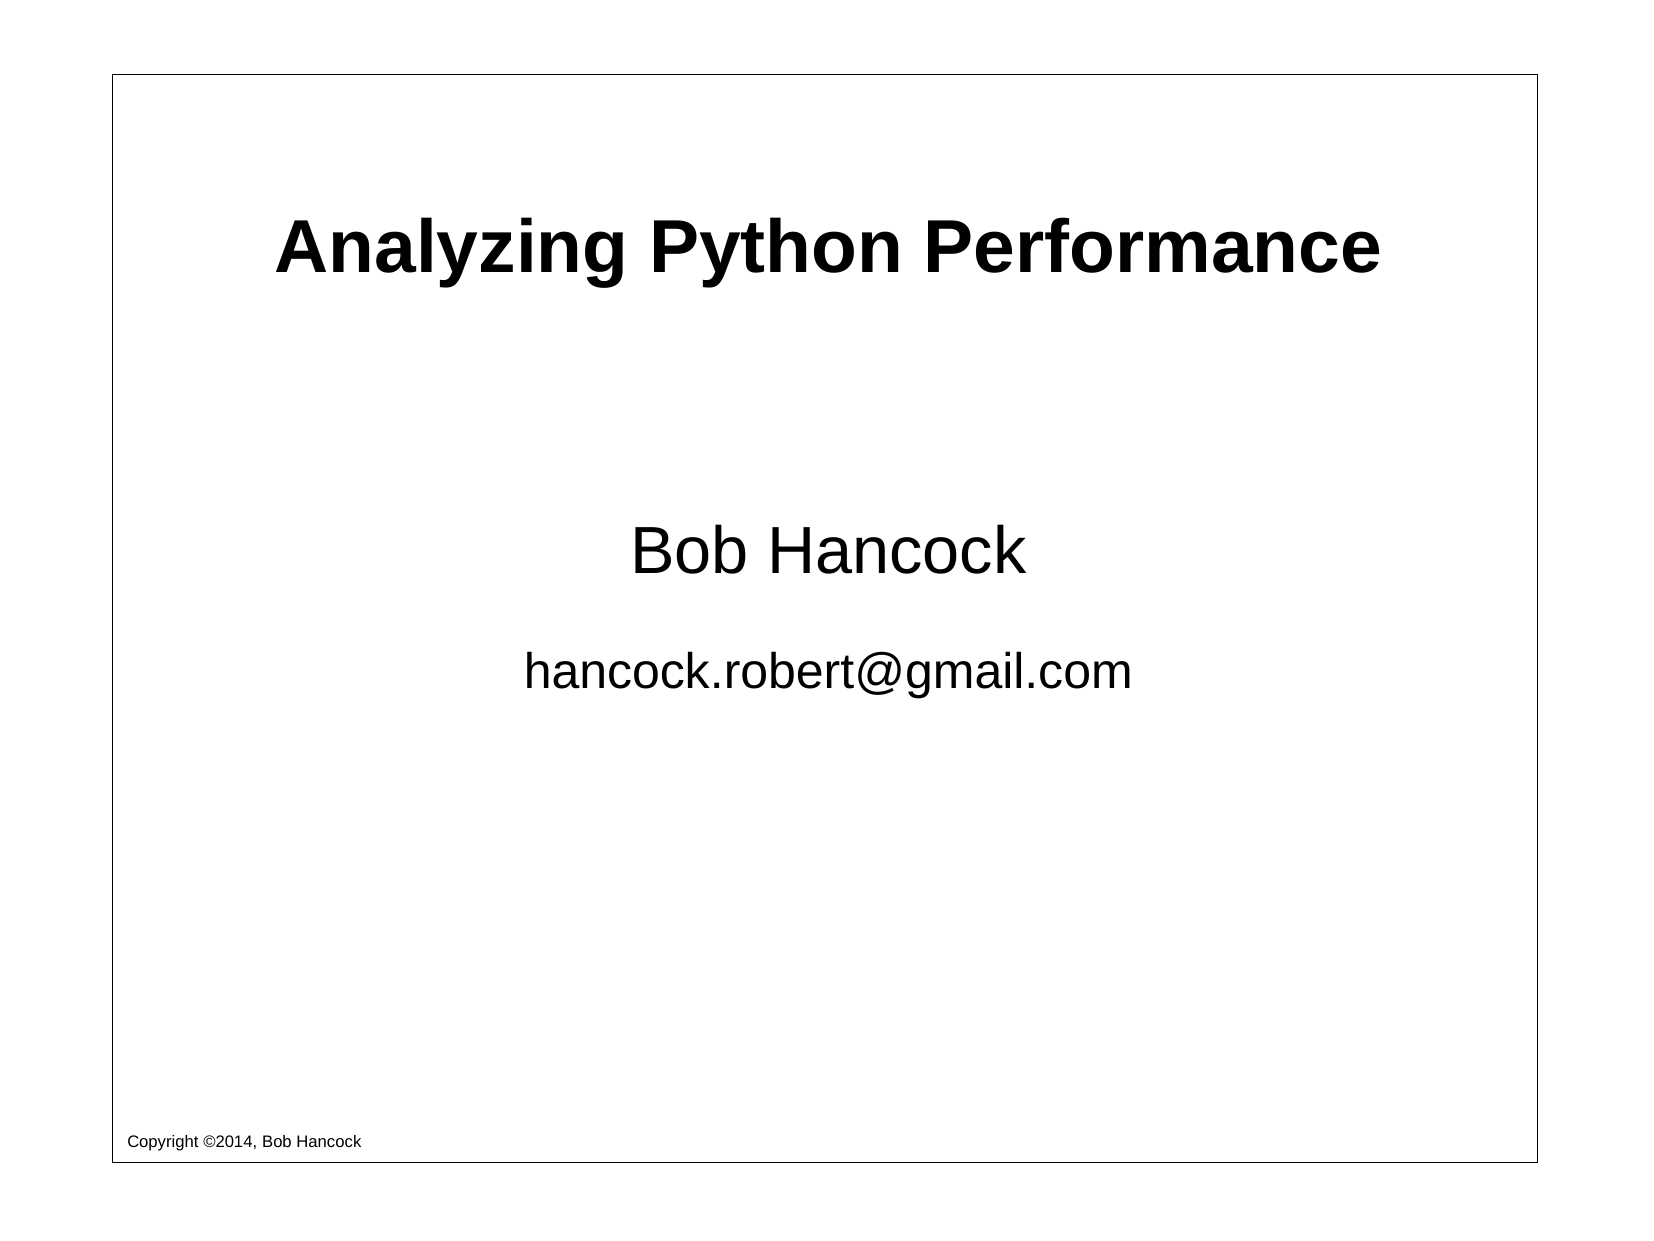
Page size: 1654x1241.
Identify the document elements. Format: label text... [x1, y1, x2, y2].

text_box Copyright ©2014, Bob Hancock [112, 1125, 377, 1159]
subtitle Analyzing Python Performance Bob Hancock hancock.robert@gmail.com [251, 199, 1407, 1135]
